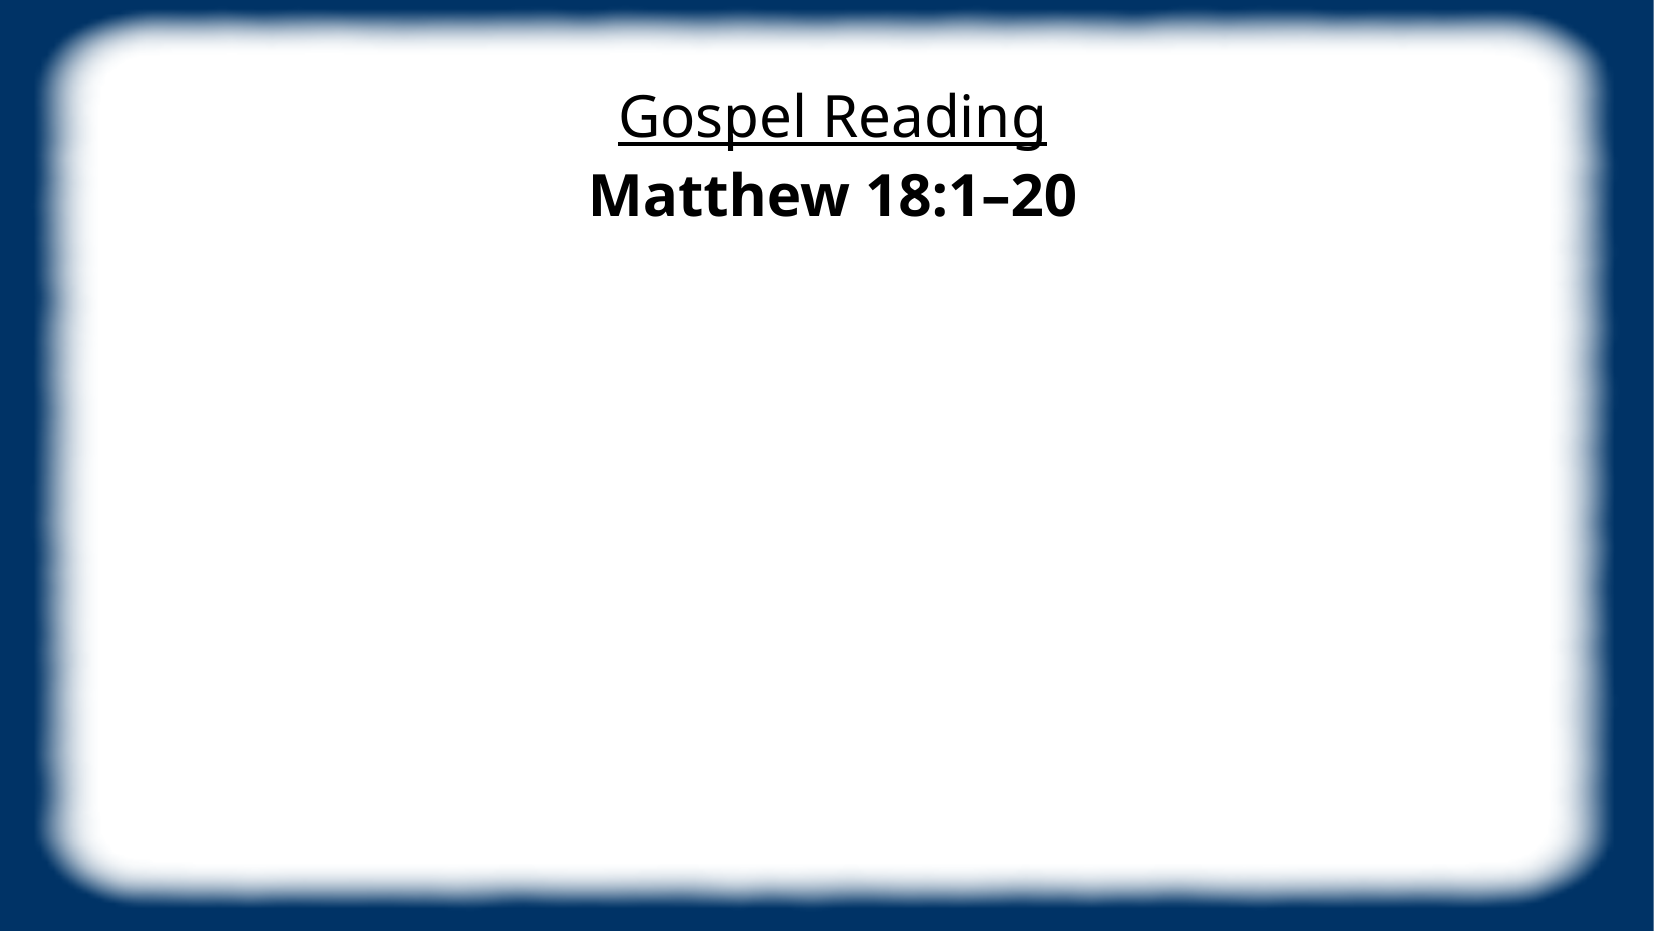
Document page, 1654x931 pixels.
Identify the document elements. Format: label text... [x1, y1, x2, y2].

picture [0, 0, 1654, 931]
text_box Gospel Reading Matthew 18:1–20 [90, 67, 1576, 237]
